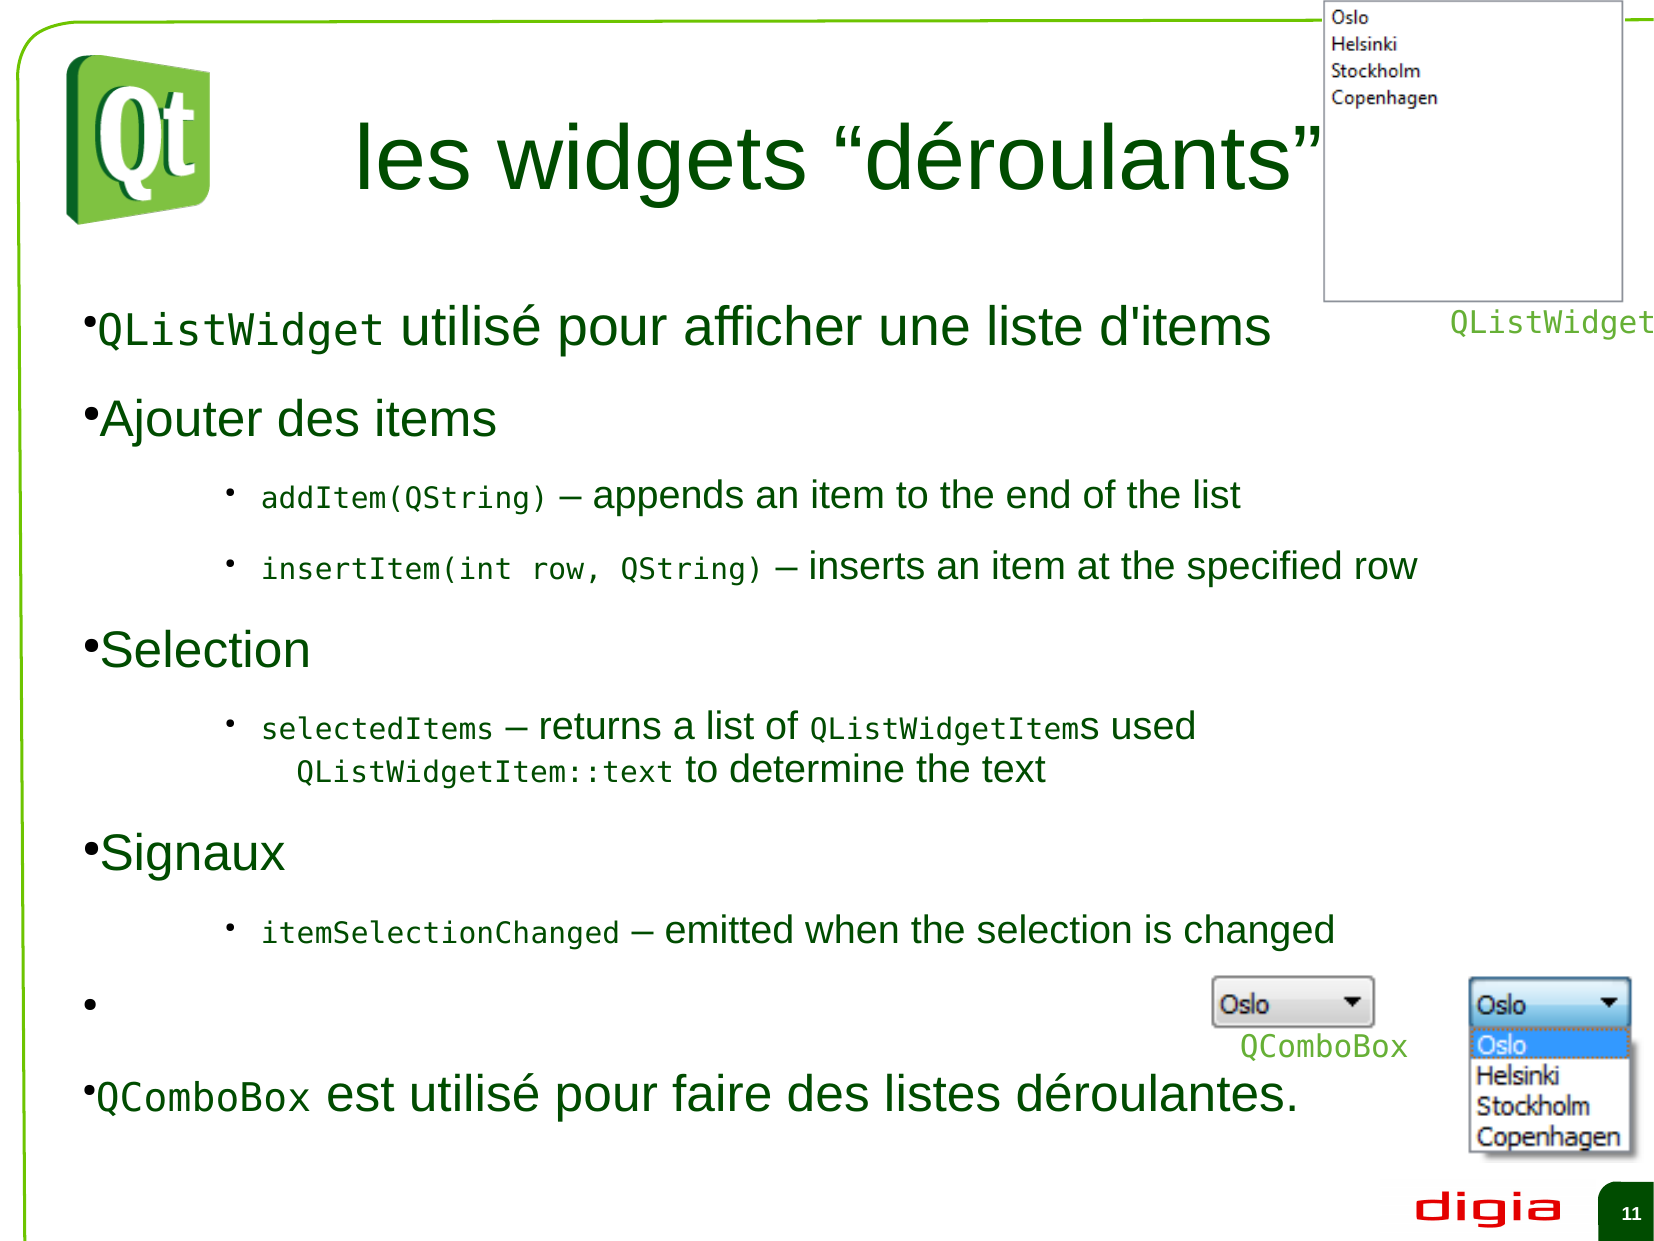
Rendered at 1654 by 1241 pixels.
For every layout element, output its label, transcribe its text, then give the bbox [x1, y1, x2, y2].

picture [1210, 974, 1378, 1031]
text_box QListWidget [1435, 297, 1654, 349]
picture [1322, 0, 1625, 304]
text_box QComboBox [1225, 1021, 1424, 1073]
title les widgets “déroulants” [82, 56, 1322, 250]
list QListWidget utilisé pour afficher une liste d'items Ajouter des items addItem(QString) – appends an item to the end of the list insertItem(int row, QString) – inserts an item at the specified row Selection selectedItems – returns a list of QListWidgetItems used QListWidgetItem::text to determine the text Signaux itemSelectionChanged – emitted when the selection is changed QComboBox est utilisé pour faire des listes déroulantes. [82, 290, 1571, 1124]
picture [1467, 975, 1644, 1163]
